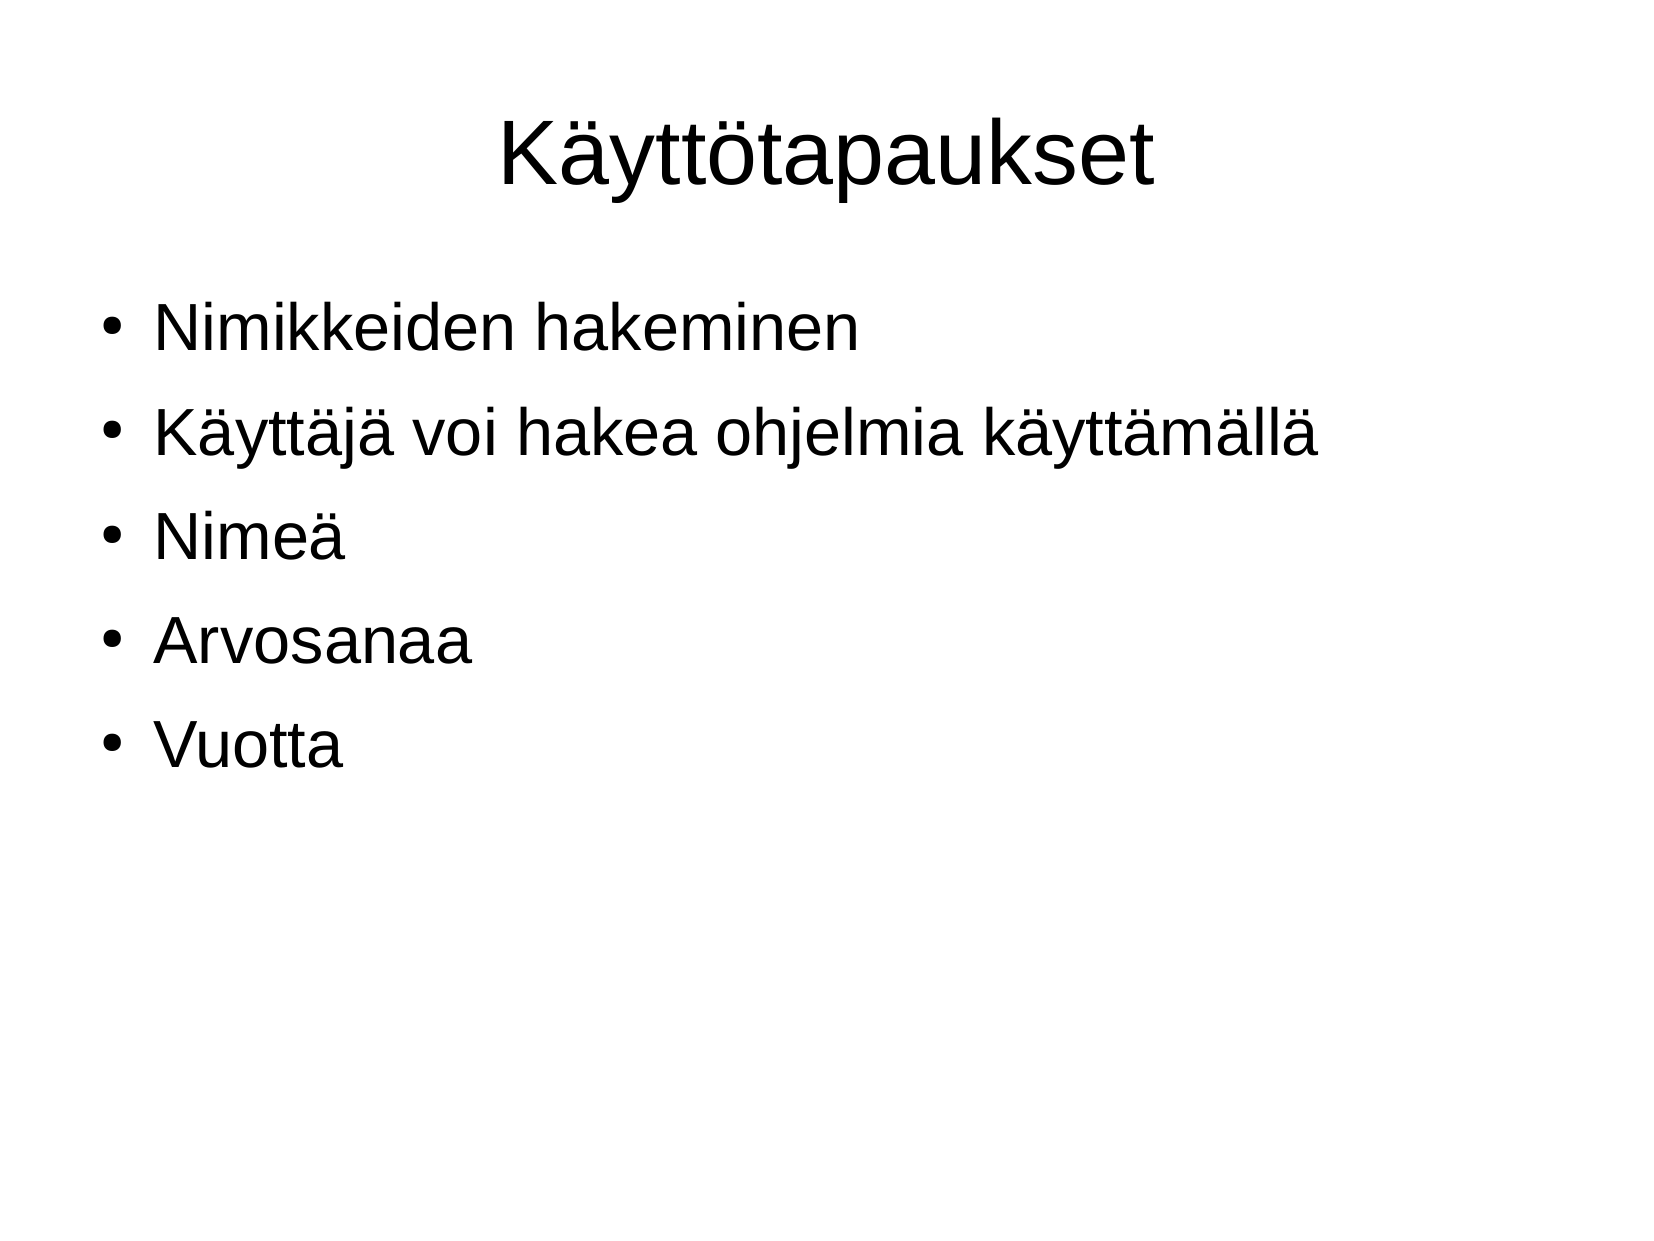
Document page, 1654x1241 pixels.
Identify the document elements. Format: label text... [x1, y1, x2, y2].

list Nimikkeiden hakeminen Käyttäjä voi hakea ohjelmia käyttämällä Nimeä Arvosanaa Vuotta [82, 290, 1571, 1010]
title Käyttötapaukset [82, 49, 1571, 257]
